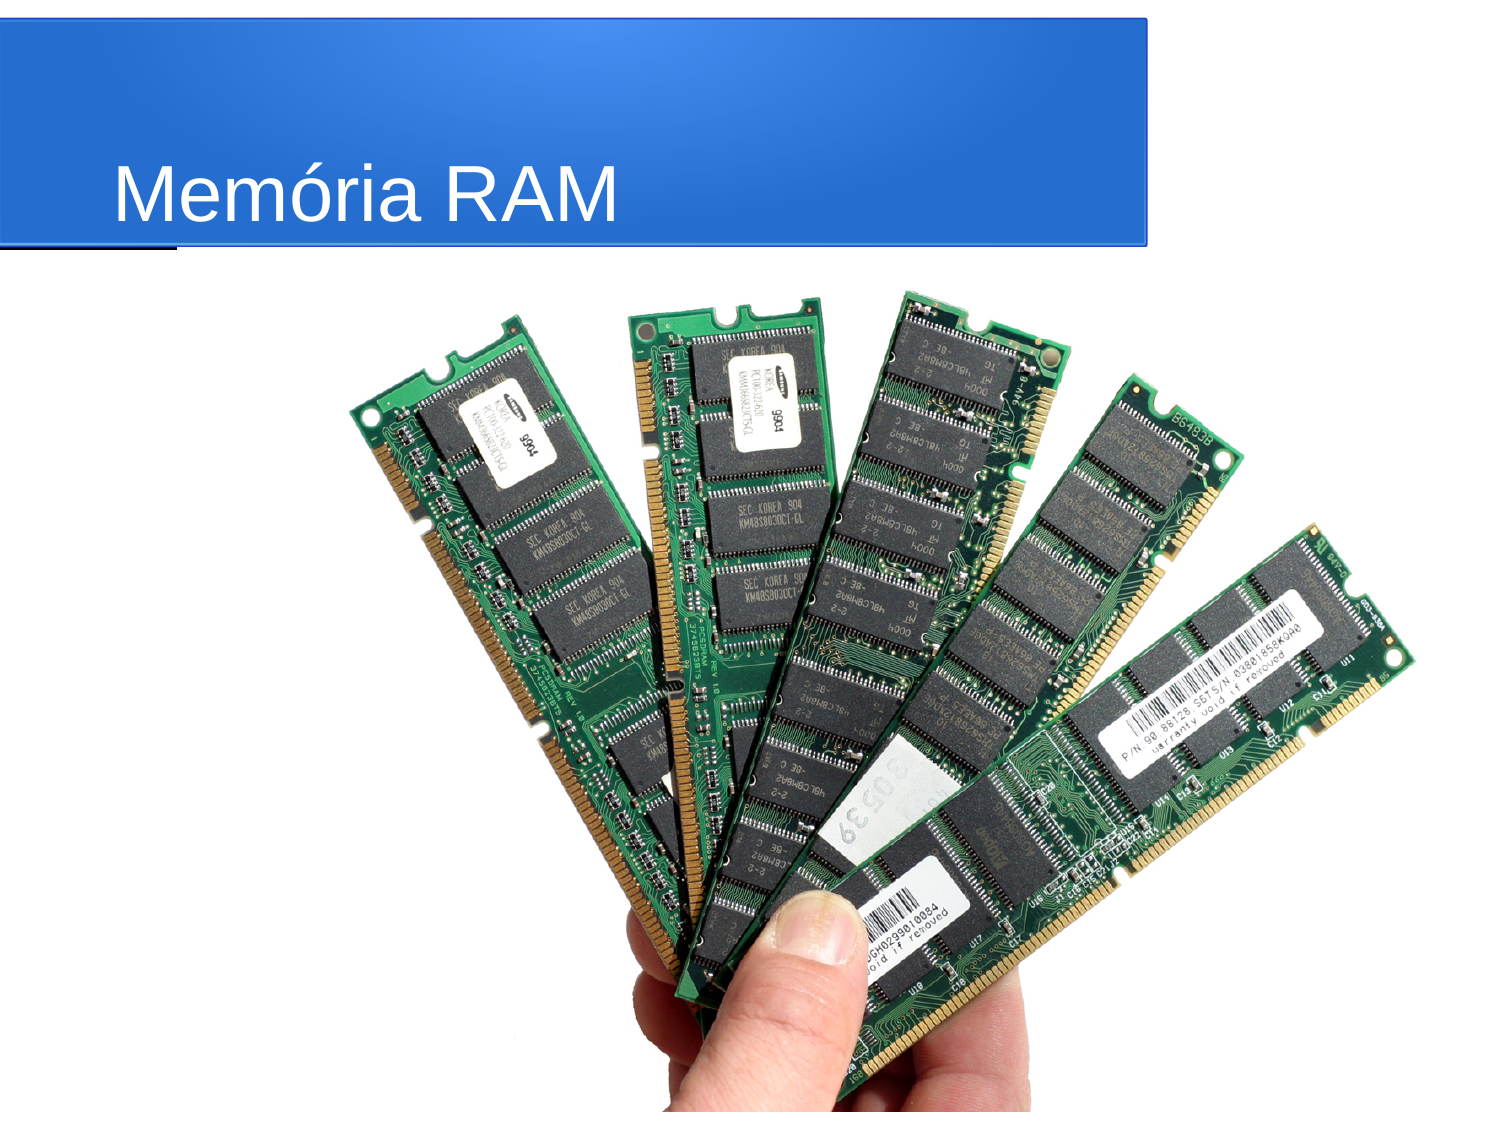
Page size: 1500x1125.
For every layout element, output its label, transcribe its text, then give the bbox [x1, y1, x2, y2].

title Memória RAM [112, 107, 1388, 280]
picture [177, 247, 1473, 1112]
